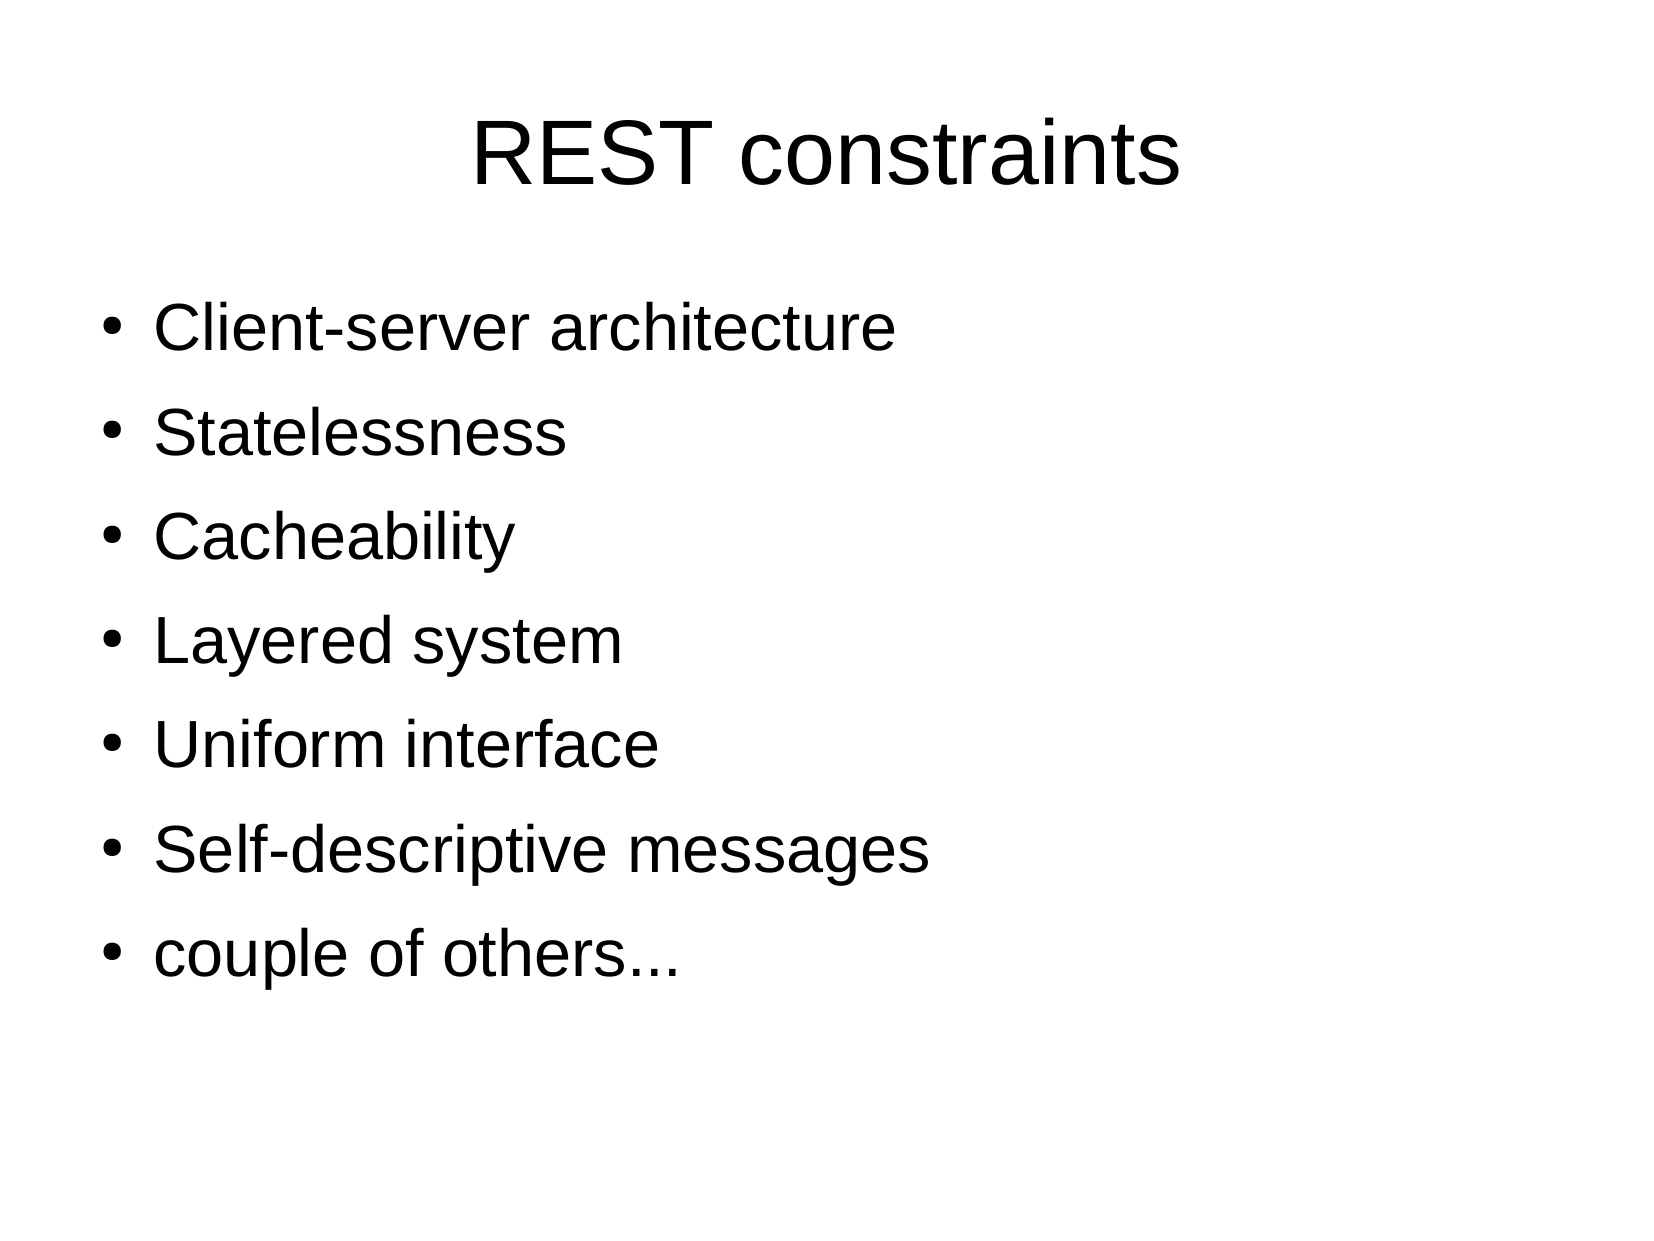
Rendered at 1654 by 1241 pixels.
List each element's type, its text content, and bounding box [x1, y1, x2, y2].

list Client-server architecture Statelessness Cacheability Layered system Uniform interface Self-descriptive messages couple of others... [82, 290, 1571, 1010]
title REST constraints [82, 49, 1571, 257]
